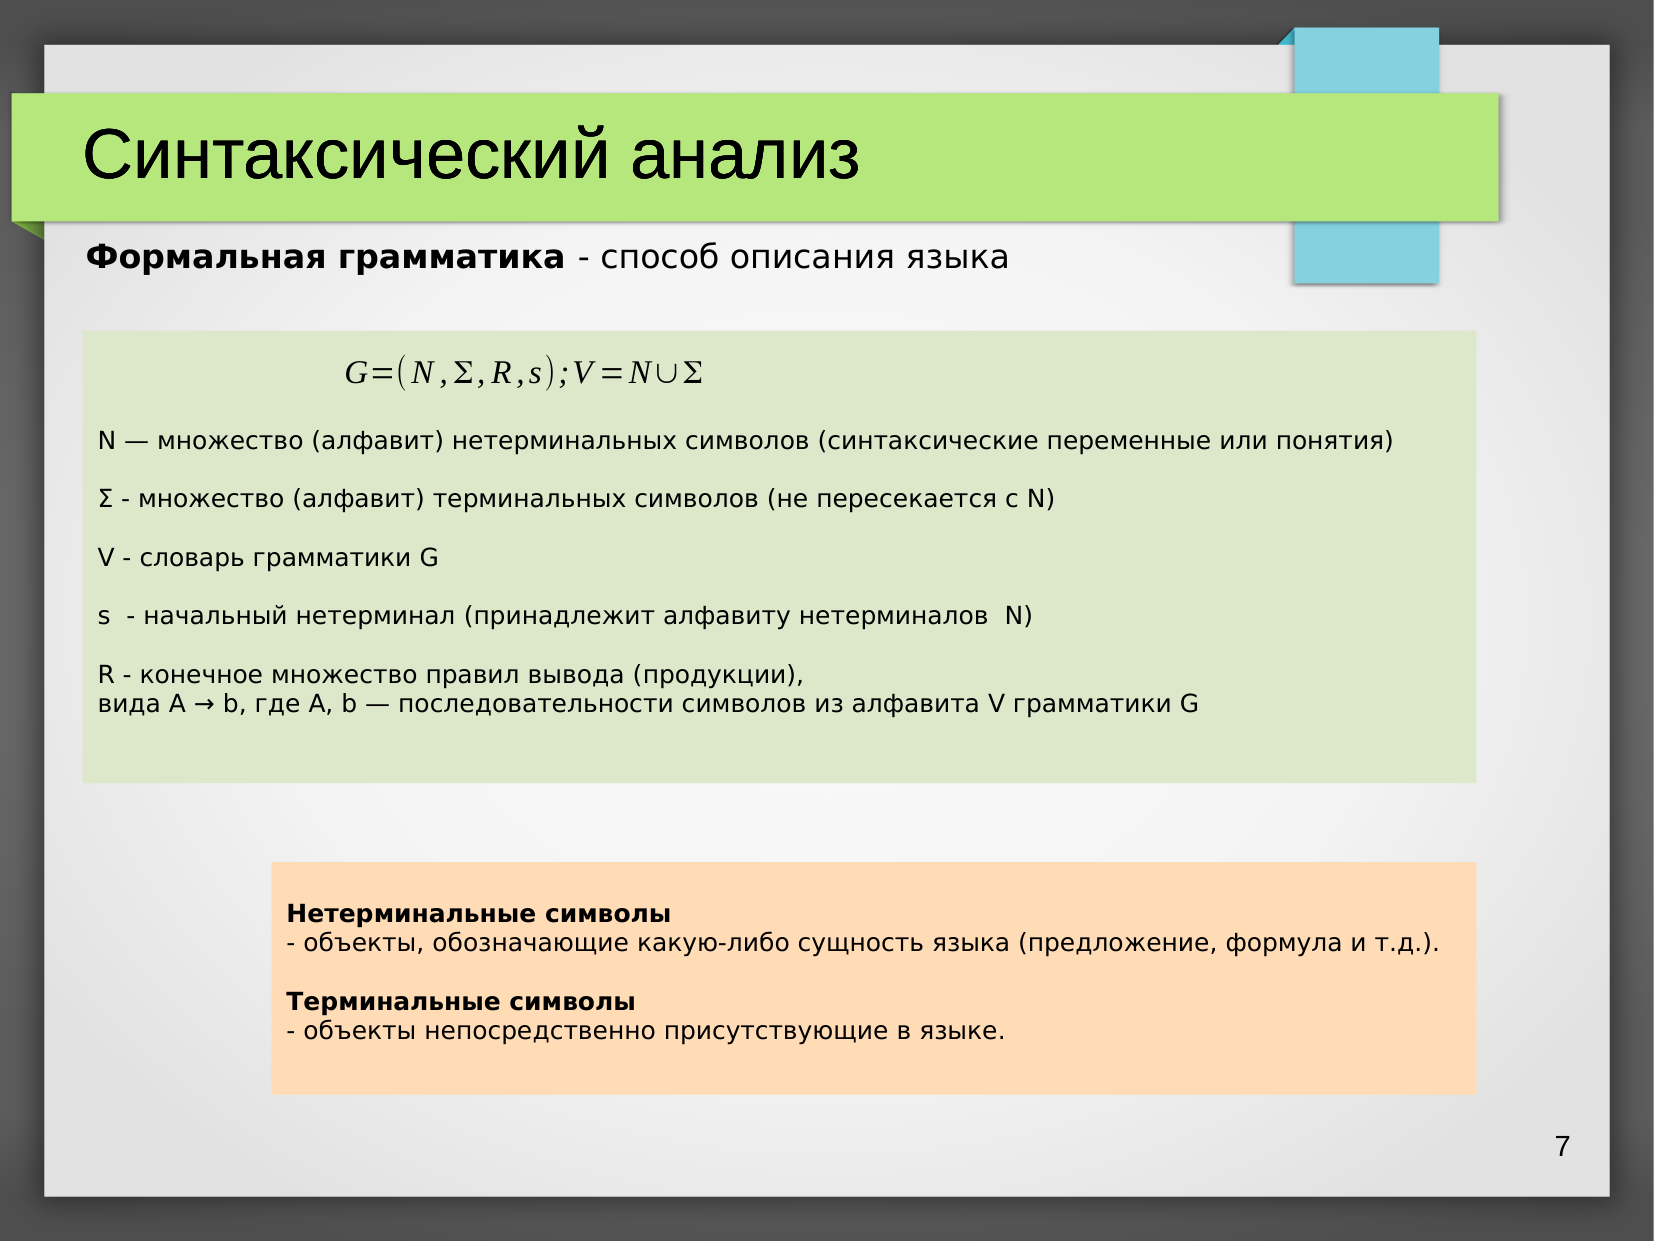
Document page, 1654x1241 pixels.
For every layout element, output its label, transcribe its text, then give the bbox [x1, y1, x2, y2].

title Синтаксический анализ [82, 114, 993, 194]
text_box Формальная грамматика - способ описания языка [70, 230, 1075, 296]
text_box N — множество (алфавит) нетерминальных символов (синтаксические переменные или понятия) Σ - множество (алфавит) терминальных символов (не пересекается с N) V - словарь грамматики G s - начальный нетерминал (принадлежит алфавиту нетерминалов N) R - конечное множество правил вывода (продукции), вида A → b, где A, b — последовательности символов из алфавита V грамматики G [82, 330, 1477, 784]
picture [0, 0, 1654, 1241]
chart [338, 354, 709, 395]
text_box Нетерминальные символы - объекты, обозначающие какую-либо сущность языка (предложение, формула и т.д.). Терминальные символы - объекты непосредственно присутствующие в языке. [271, 862, 1477, 1095]
